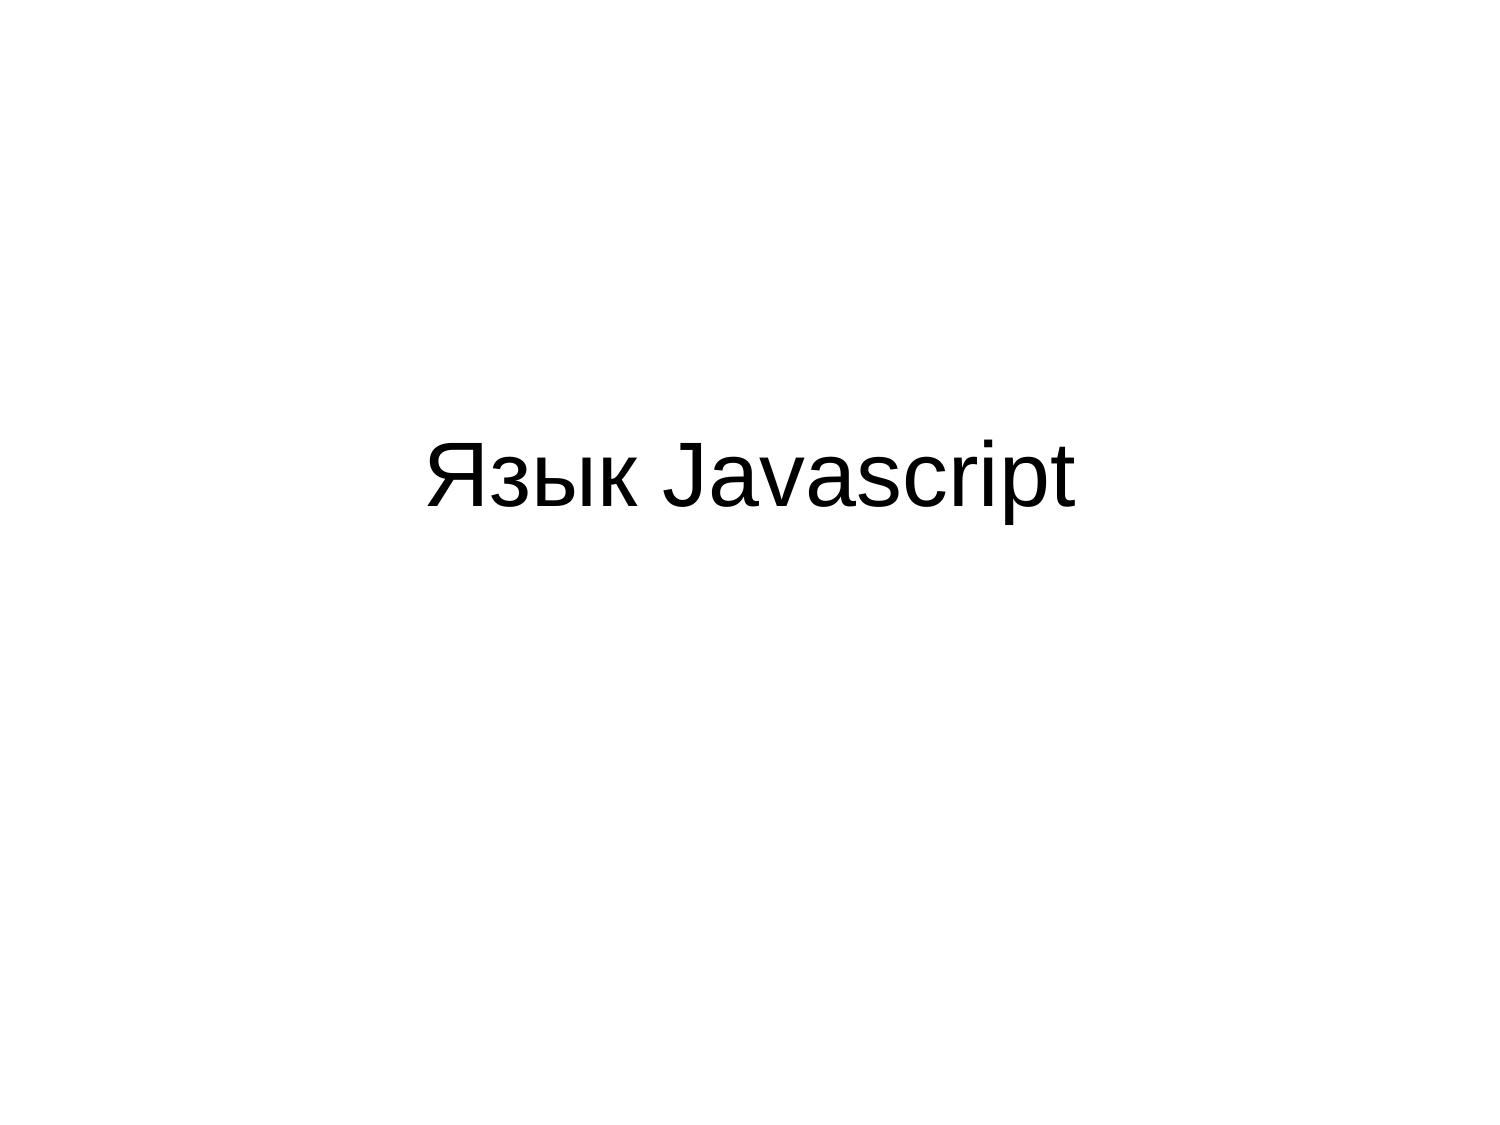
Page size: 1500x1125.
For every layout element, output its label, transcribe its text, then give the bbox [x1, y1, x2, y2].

title Язык Javascript [112, 349, 1388, 591]
